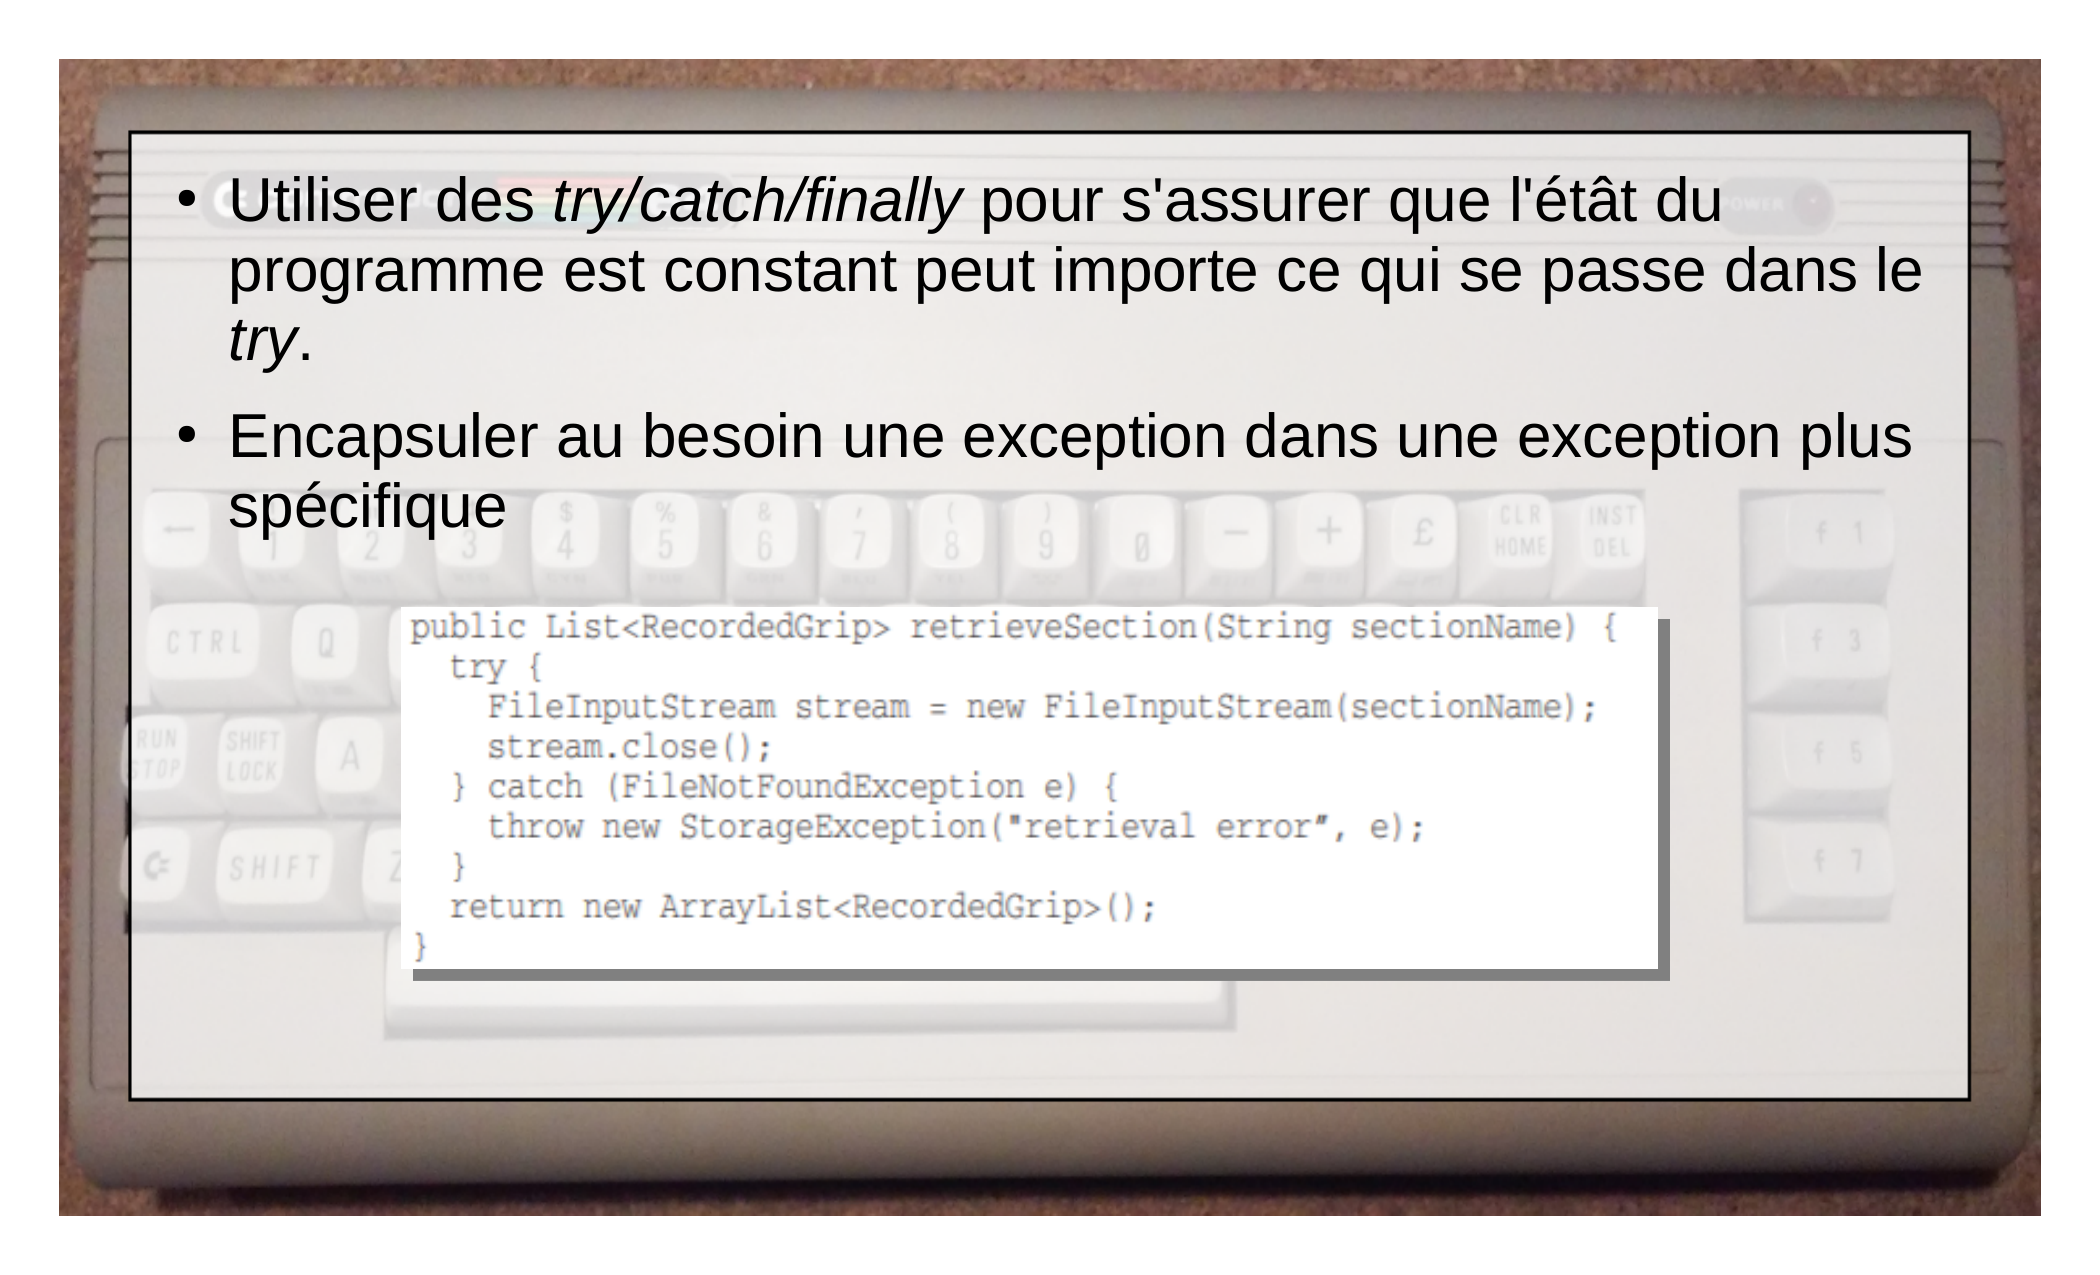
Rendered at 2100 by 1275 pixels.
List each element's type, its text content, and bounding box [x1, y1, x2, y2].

picture [59, 59, 2041, 1216]
list Utiliser des try/catch/finally pour s'assurer que l'étât du programme est constant peut importe ce qui se passe dans le try. Encapsuler au besoin une exception dans une exception plus spécifique [158, 165, 1942, 1094]
